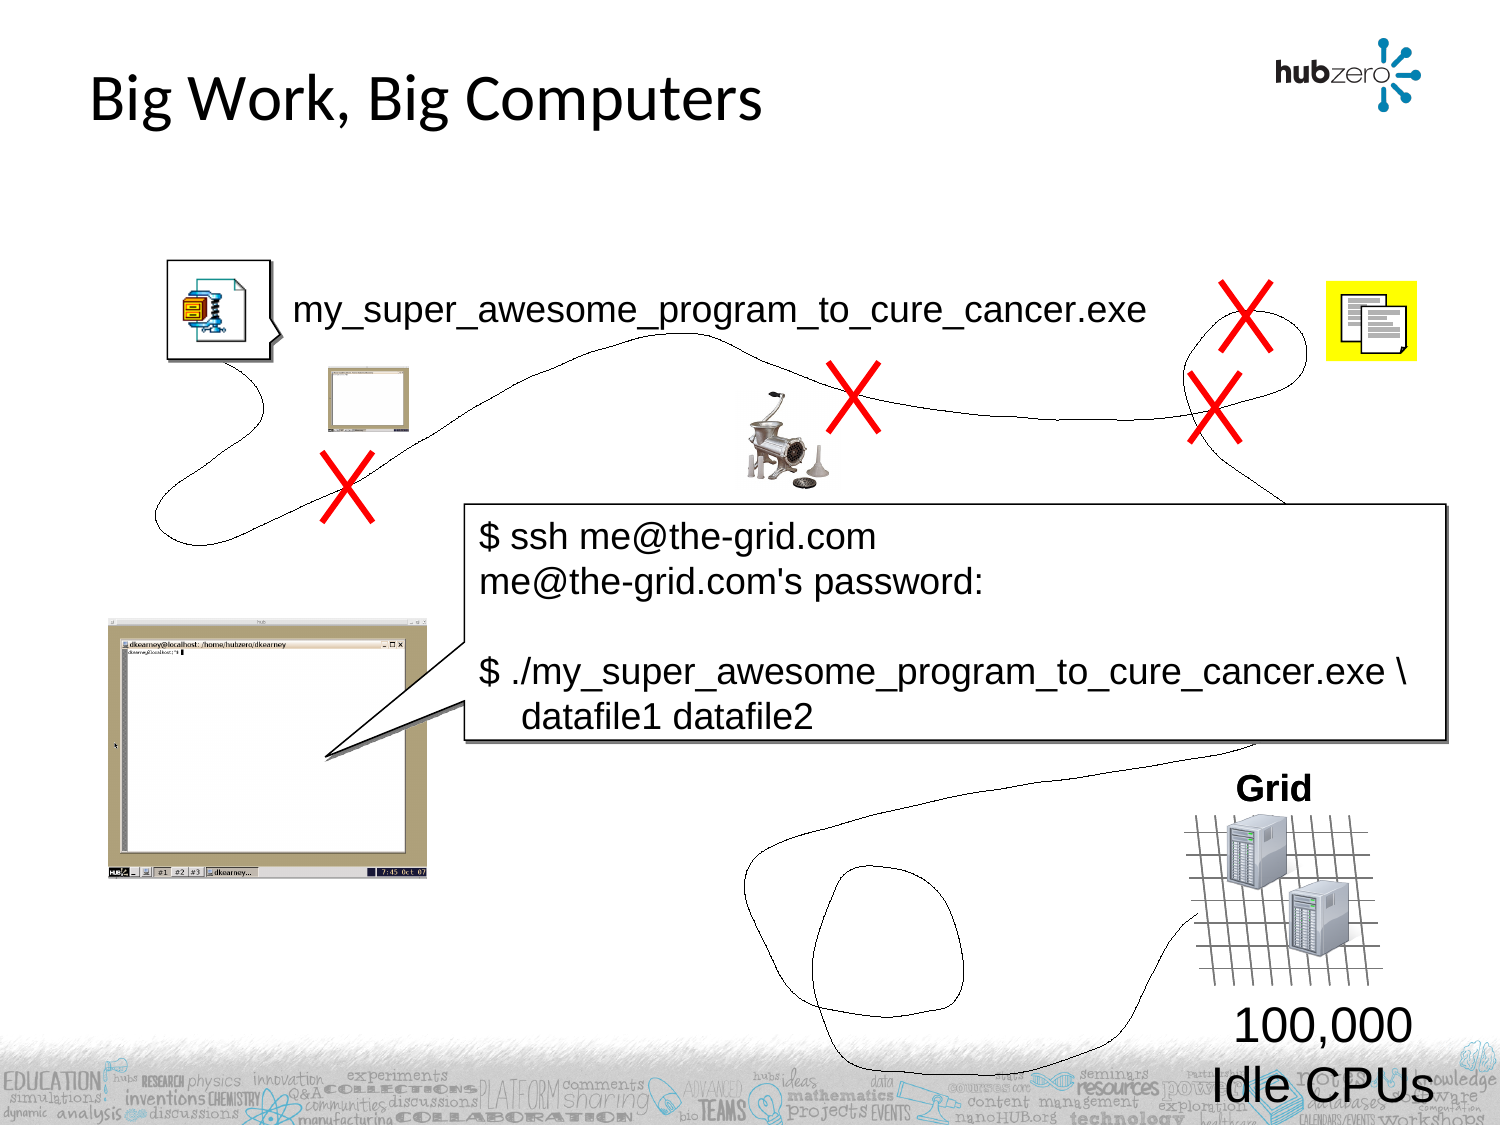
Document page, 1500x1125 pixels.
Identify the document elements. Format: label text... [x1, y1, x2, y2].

text_box [167, 260, 277, 360]
picture [328, 366, 409, 432]
title Big Work, Big Computers [75, 44, 1425, 144]
picture [175, 271, 253, 350]
picture [1215, 811, 1373, 960]
picture [1272, 35, 1424, 44]
text_box Grid [1221, 756, 1328, 817]
text_box [1326, 280, 1417, 362]
text_box $ ssh me@the-grid.com me@the-grid.com's password: $ ./my_super_awesome_program_to_cure_cancer.exe \ datafile1 datafile2 [325, 504, 1446, 758]
picture [735, 390, 841, 490]
picture [108, 618, 427, 879]
picture [0, 1034, 1500, 1125]
text_box my_super_awesome_program_to_cure_cancer.exe [277, 277, 1160, 338]
text_box 100,000 Idle CPUs [1195, 985, 1451, 1121]
